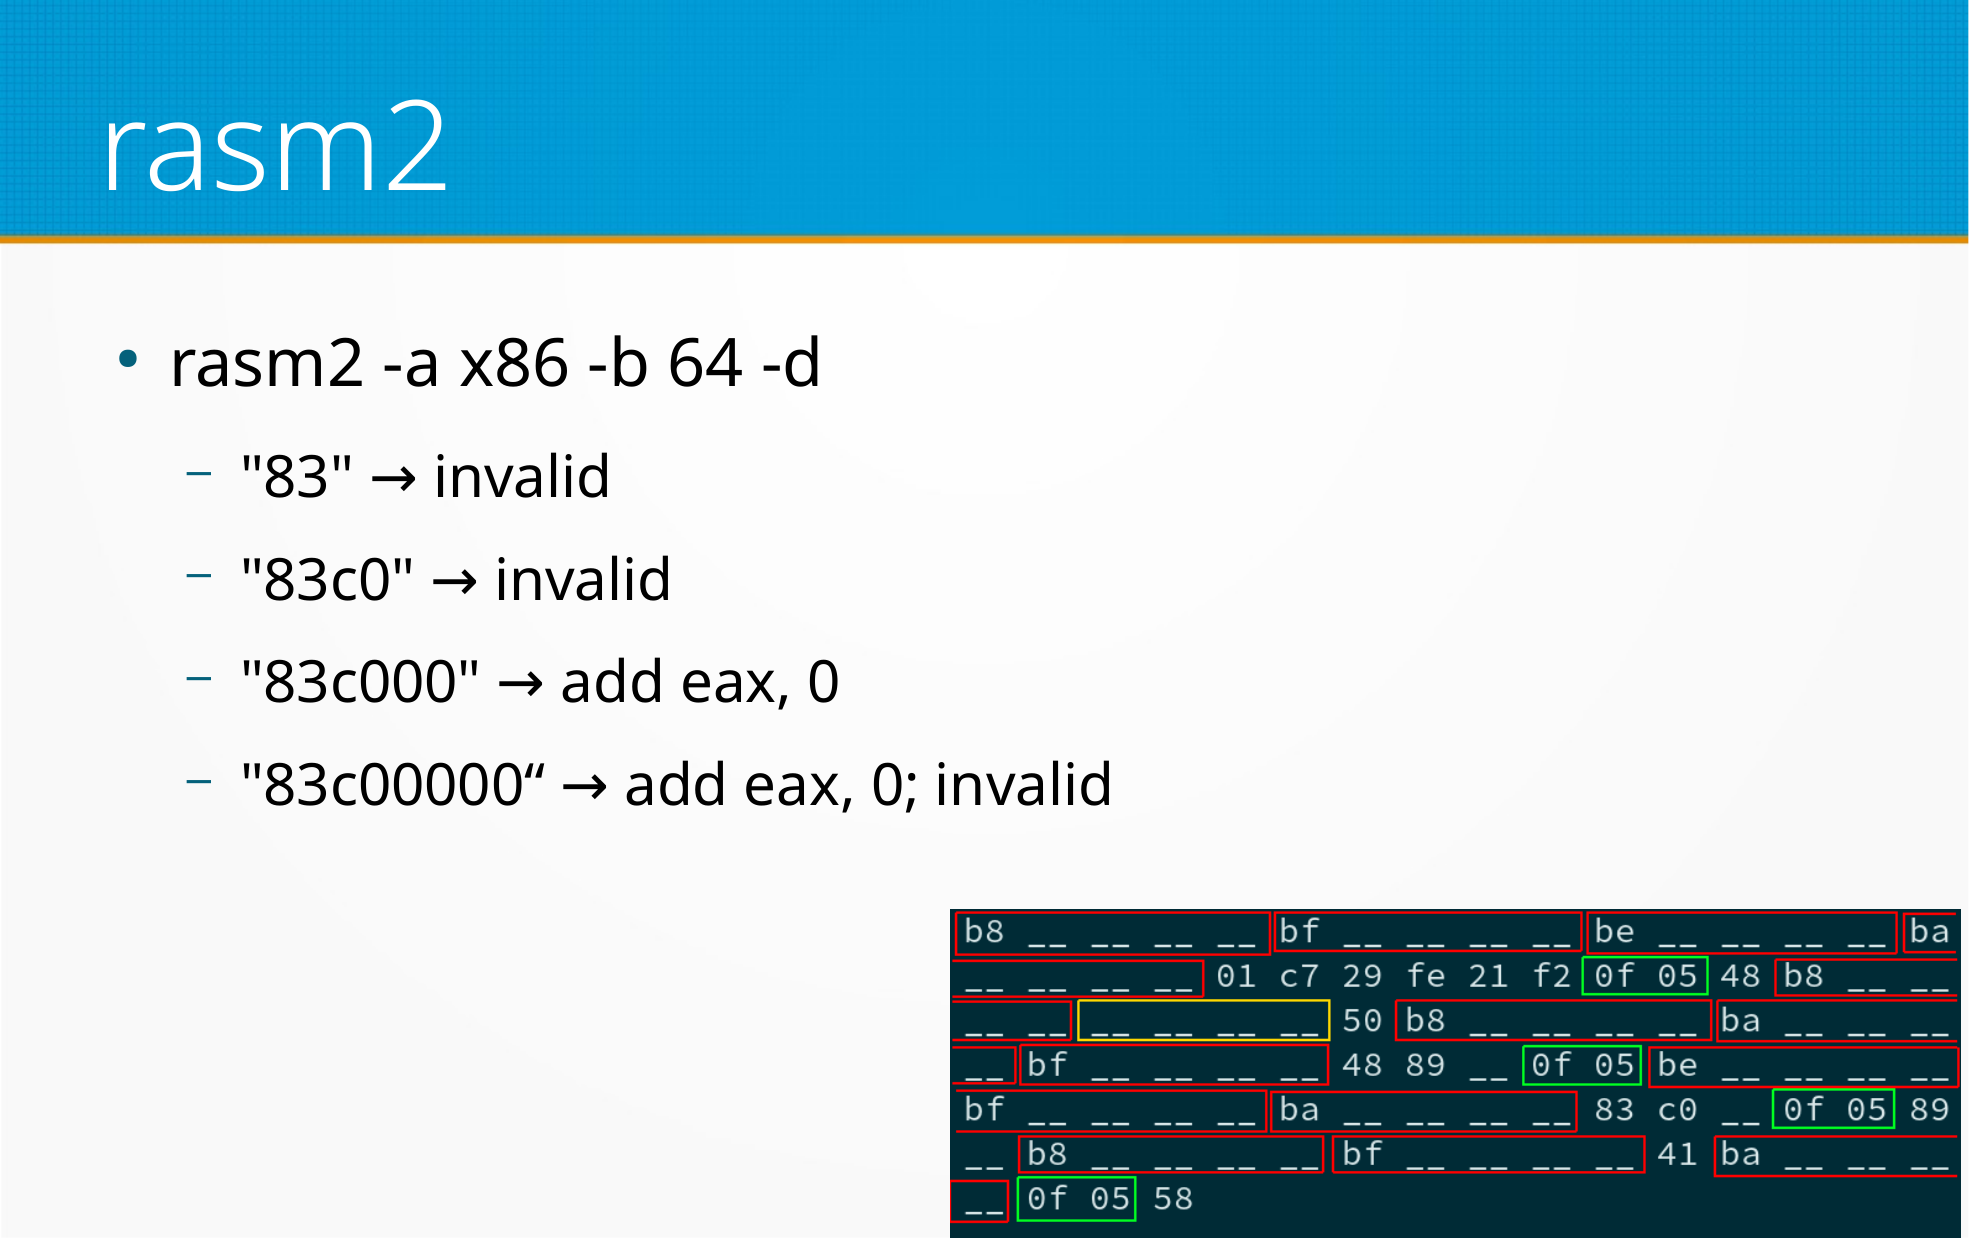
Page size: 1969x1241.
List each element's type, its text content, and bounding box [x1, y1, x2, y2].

picture [0, 233, 1969, 1241]
title rasm2 [98, 19, 1870, 227]
list rasm2 -a x86 -b 64 -d "83" → invalid "83c0" → invalid "83c000" → add eax, 0 "83c00000“ → add eax, 0; invalid [98, 315, 1861, 1081]
